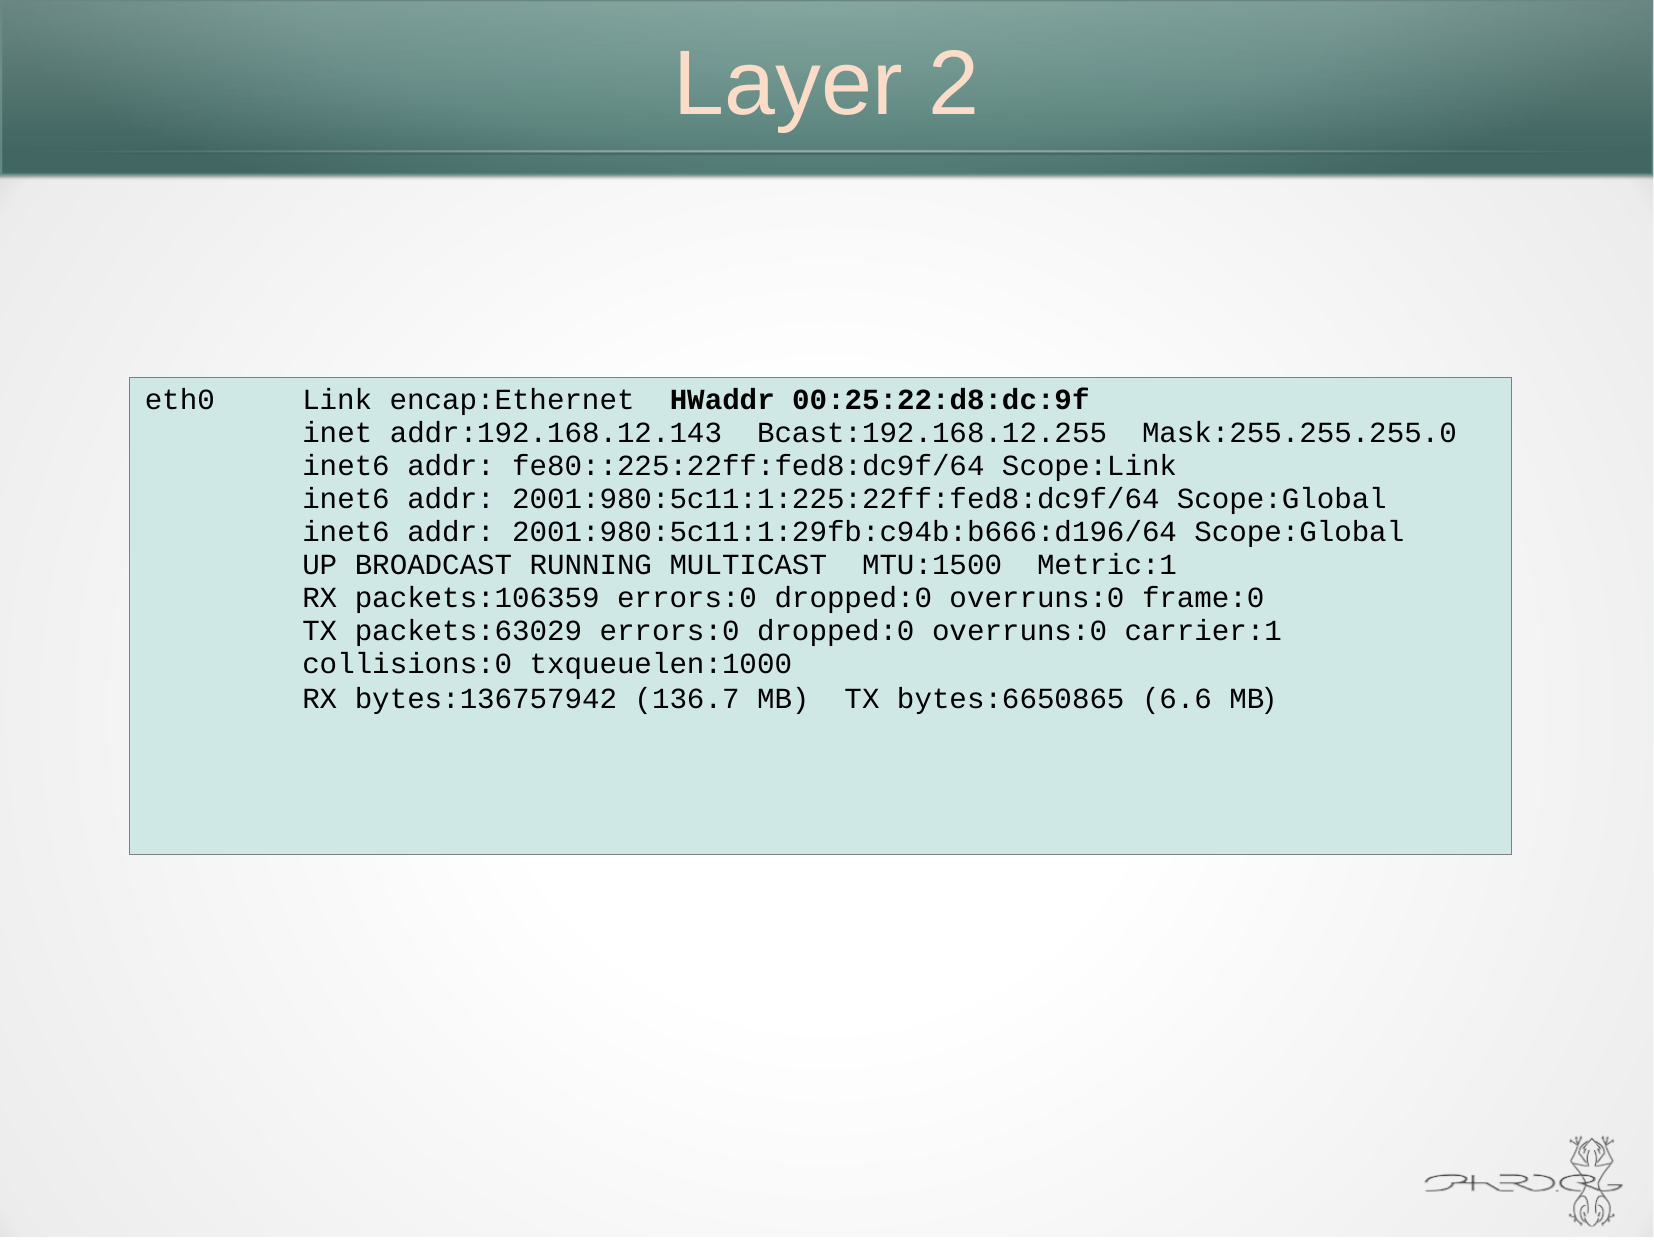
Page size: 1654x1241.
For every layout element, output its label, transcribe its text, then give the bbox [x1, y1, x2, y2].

title [82, 11, 1571, 154]
picture [0, 0, 1654, 1237]
text_box eth0 Link encap:Ethernet HWaddr 00:25:22:d8:dc:9f inet addr:192.168.12.143 Bcast:192.168.12.255 Mask:255.255.255.0 inet6 addr: fe80::225:22ff:fed8:dc9f/64 Scope:Link inet6 addr: 2001:980:5c11:1:225:22ff:fed8:dc9f/64 Scope:Global inet6 addr: 2001:980:5c11:1:29fb:c94b:b666:d196/64 Scope:Global UP BROADCAST RUNNING MULTICAST MTU:1500 Metric:1 RX packets:106359 errors:0 dropped:0 overruns:0 frame:0 TX packets:63029 errors:0 dropped:0 overruns:0 carrier:1 collisions:0 txqueuelen:1000 RX bytes:136757942 (136.7 MB) TX bytes:6650865 (6.6 MB) [129, 377, 1512, 855]
